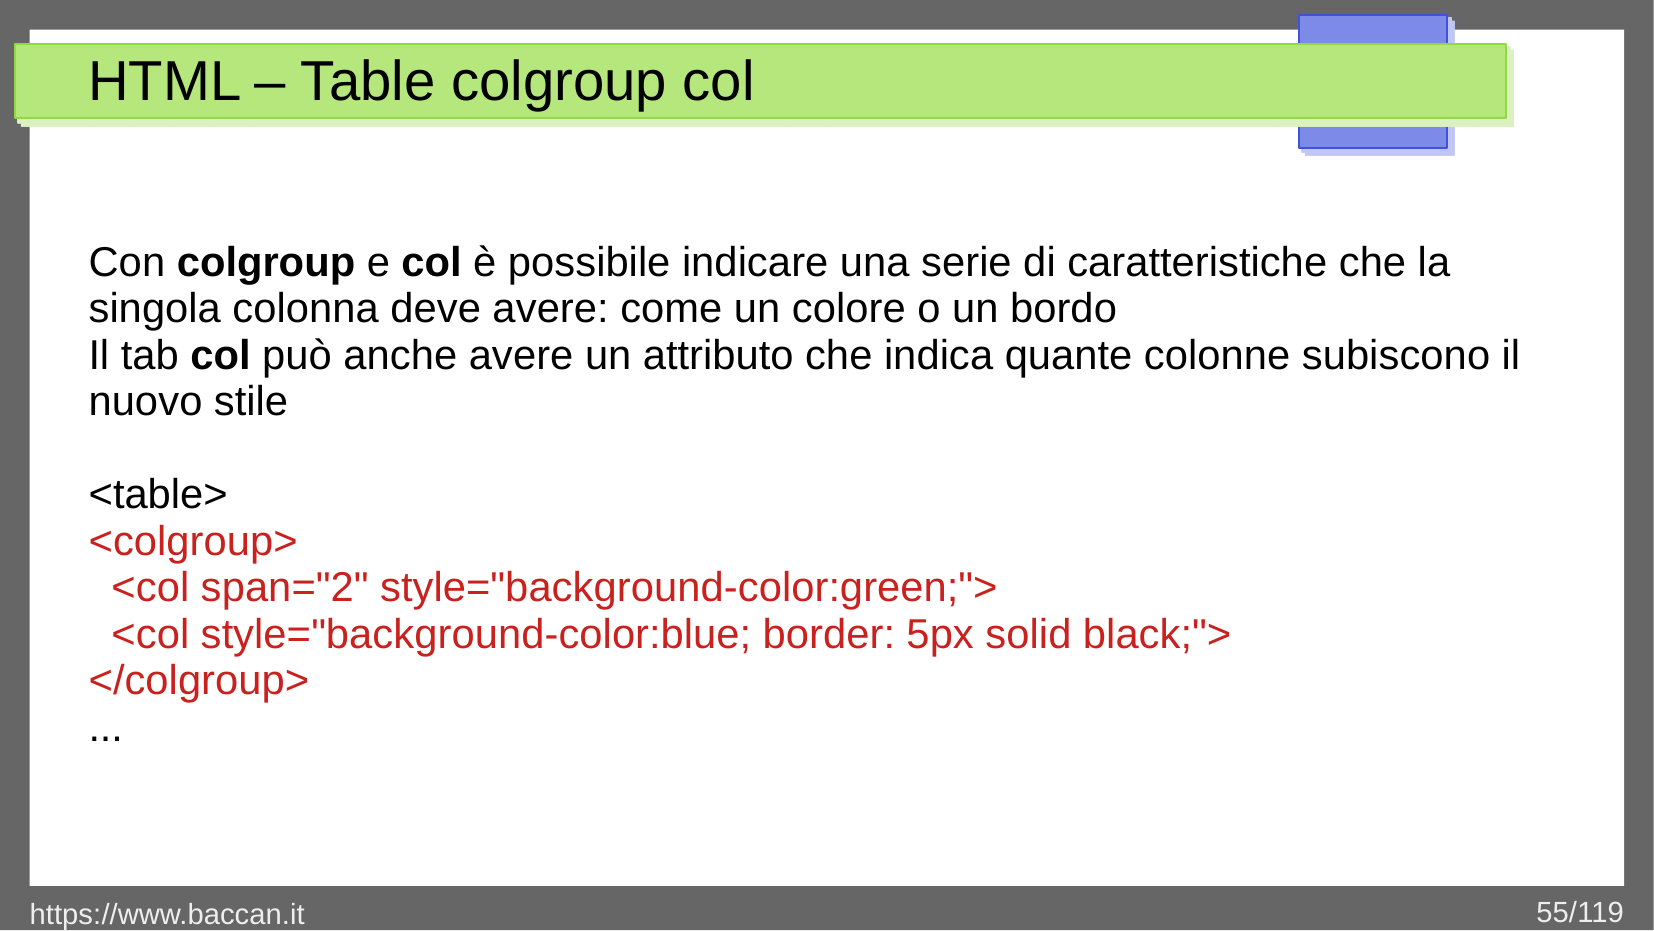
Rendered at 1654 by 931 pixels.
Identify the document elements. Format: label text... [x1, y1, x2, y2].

text_box Con colgroup e col è possibile indicare una serie di caratteristiche che la singola colonna deve avere: come un colore o un bordo Il tab col può anche avere un attributo che indica quante colonne subiscono il nuovo stile <table> <colgroup> <col span="2" style="background-color:green;"> <col style="background-color:blue; border: 5px solid black;"> </colgroup> ... [88, 113, 1565, 876]
title HTML – Table colgroup col [88, 44, 1506, 113]
